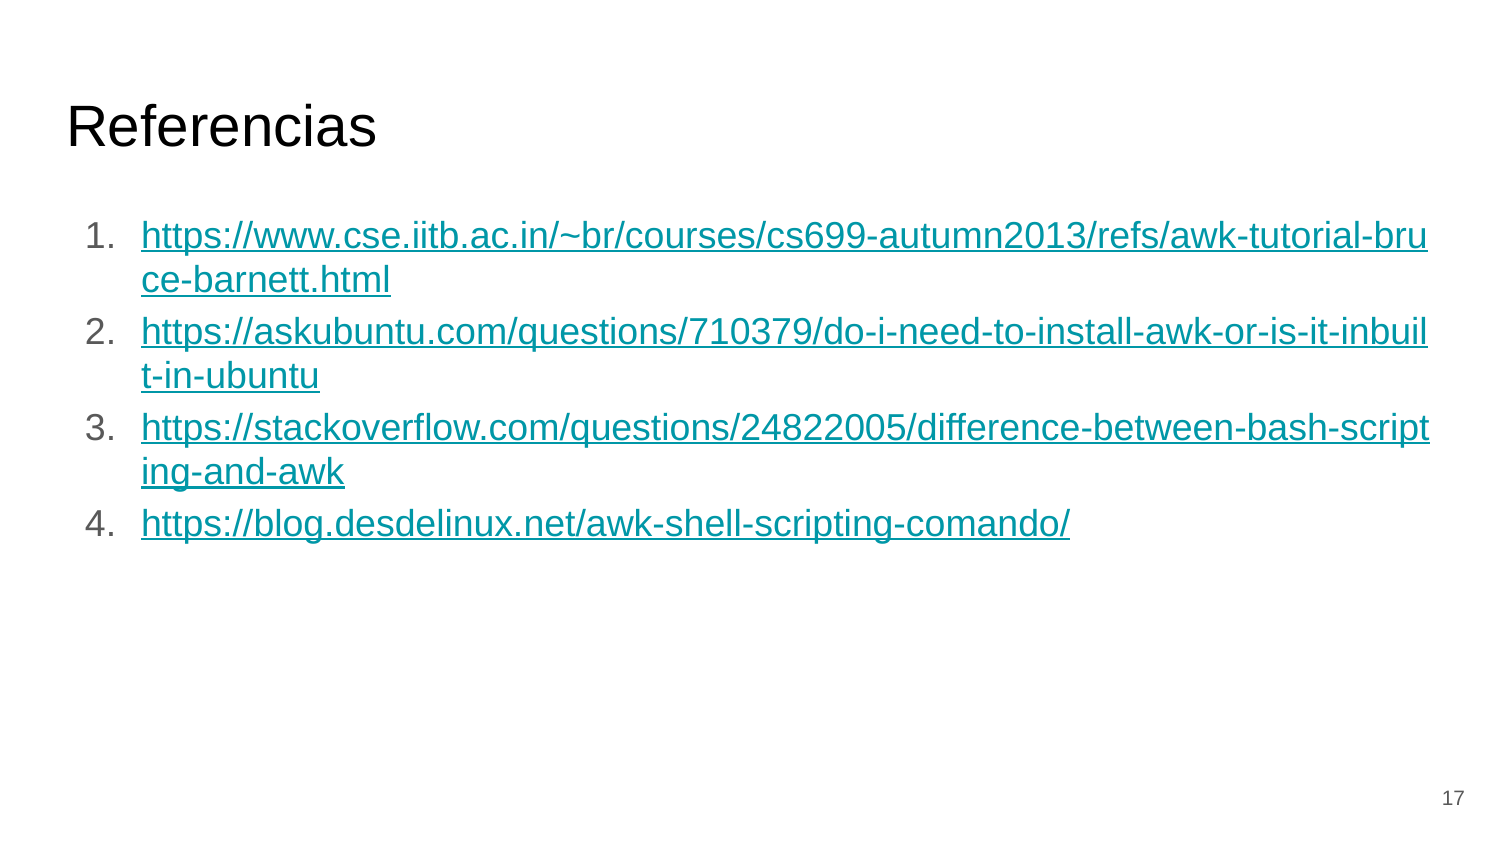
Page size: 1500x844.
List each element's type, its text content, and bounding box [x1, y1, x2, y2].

slide_number <number> [1389, 764, 1480, 830]
list https://www.cse.iitb.ac.in/~br/courses/cs699-autumn2013/refs/awk-tutorial-bruce-barnett.html https://askubuntu.com/questions/710379/do-i-need-to-install-awk-or-is-it-inbuilt-in-ubuntu https://stackoverflow.com/questions/24822005/difference-between-bash-scripting-and-awk https://blog.desdelinux.net/awk-shell-scripting-comando/ [51, 189, 1449, 750]
title Referencias [51, 72, 1449, 167]
